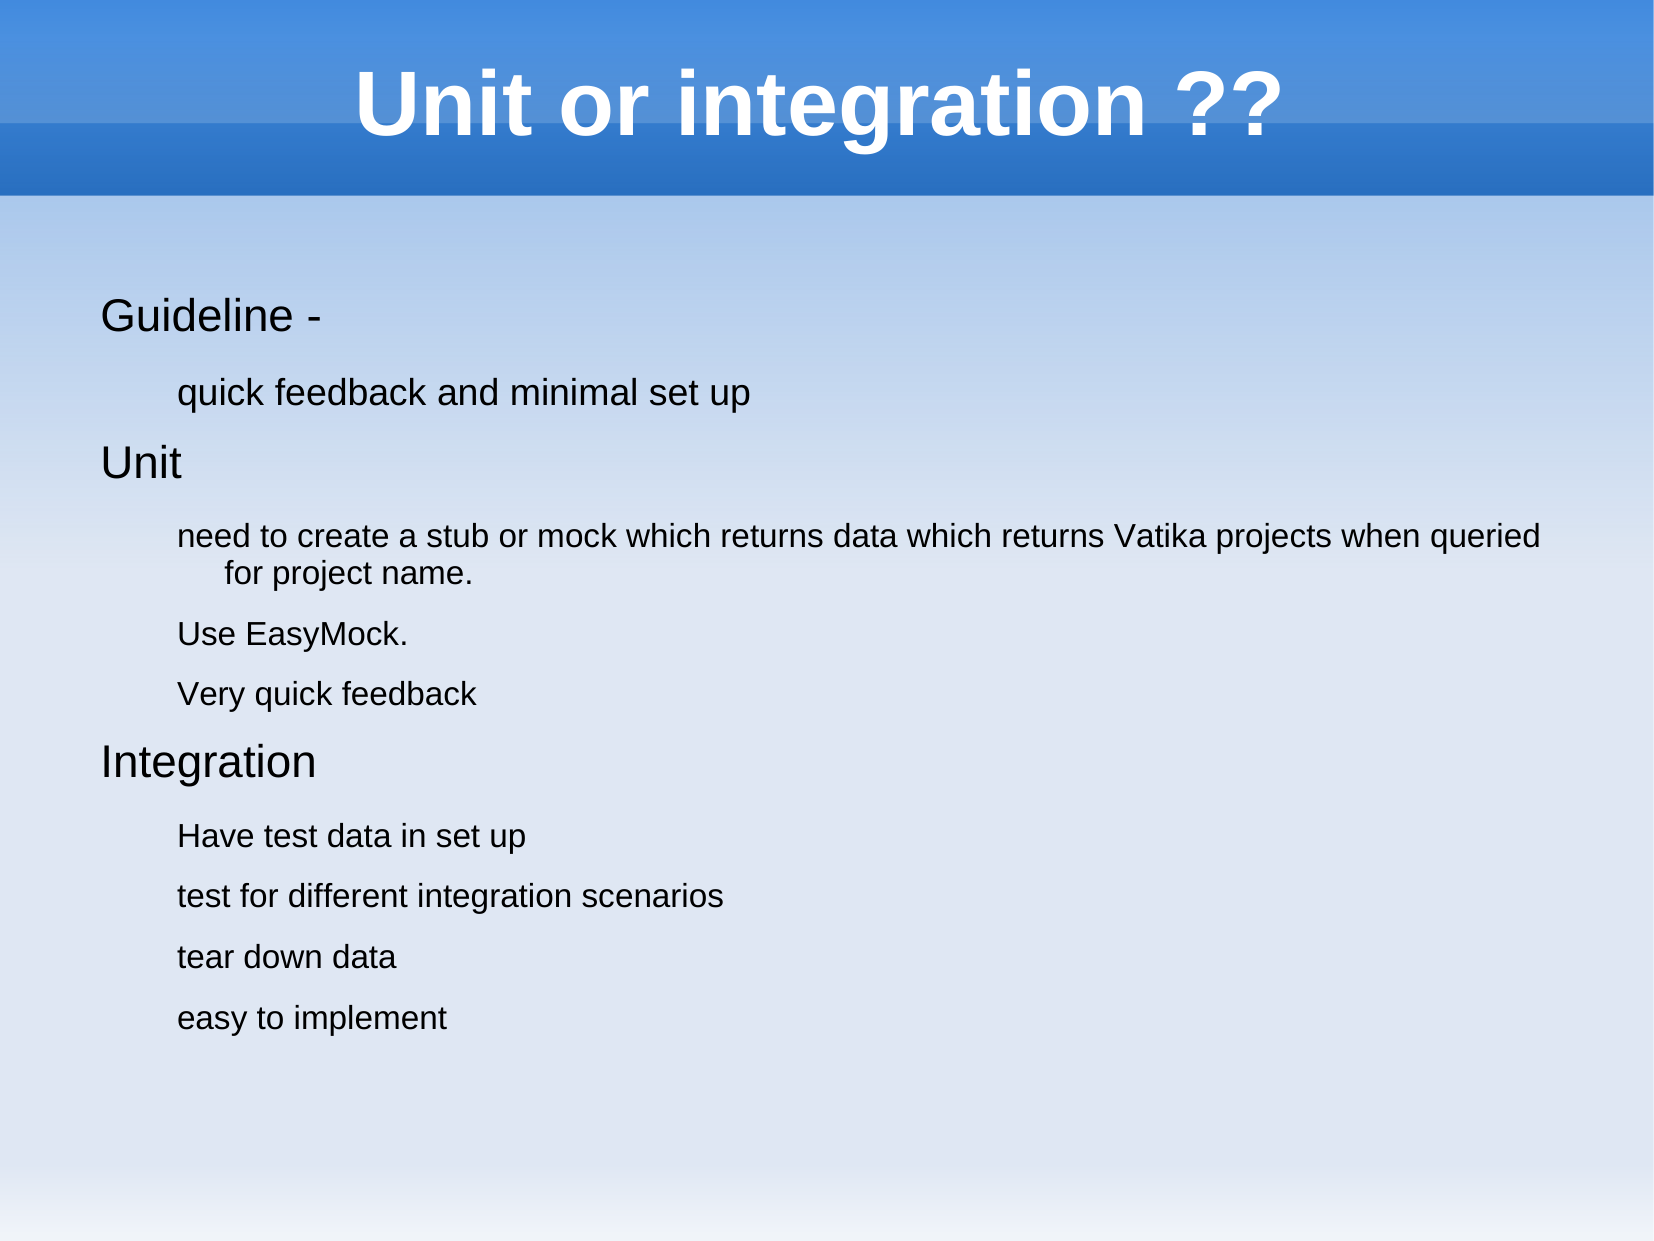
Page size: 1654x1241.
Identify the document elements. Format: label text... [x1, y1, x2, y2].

title Unit or integration ?? [76, 7, 1565, 200]
picture [0, 0, 1654, 1241]
list Guideline - quick feedback and minimal set up Unit need to create a stub or mock which returns data which returns Vatika projects when queried for project name. Use EasyMock. Very quick feedback Integration Have test data in set up test for different integration scenarios tear down data easy to implement [82, 290, 1571, 1094]
